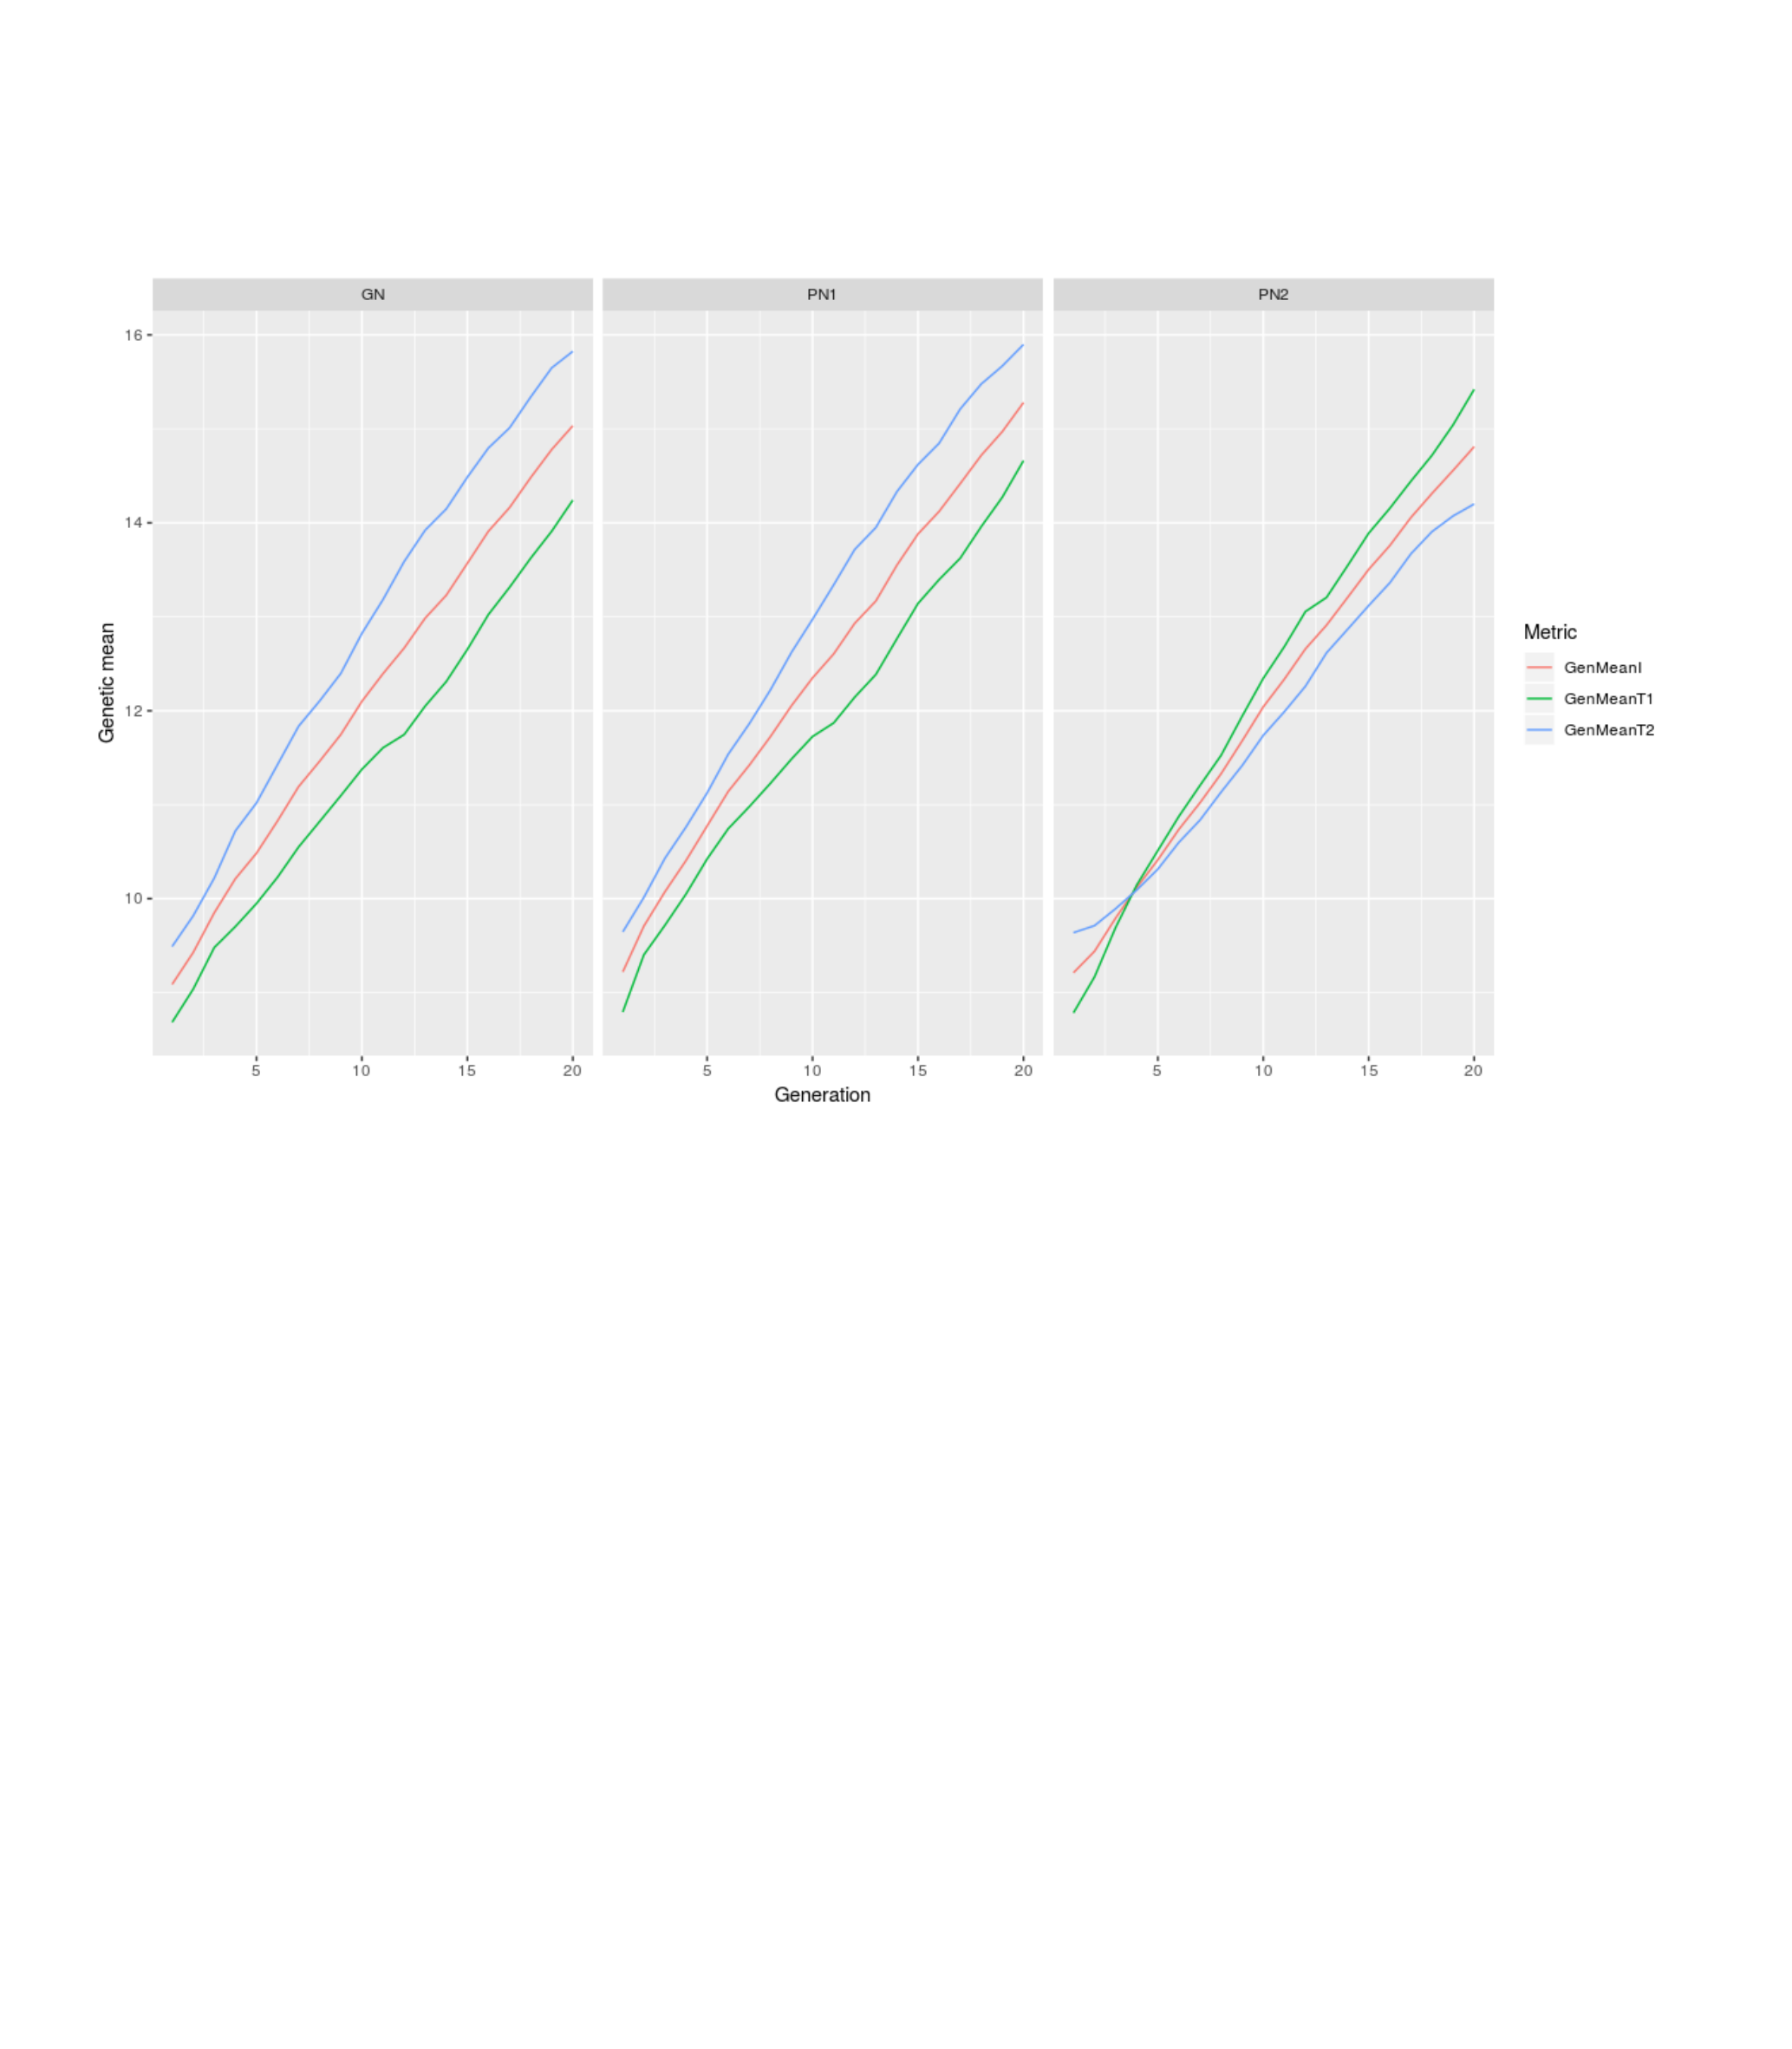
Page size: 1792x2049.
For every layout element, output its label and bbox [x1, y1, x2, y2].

picture [89, 269, 1676, 1117]
